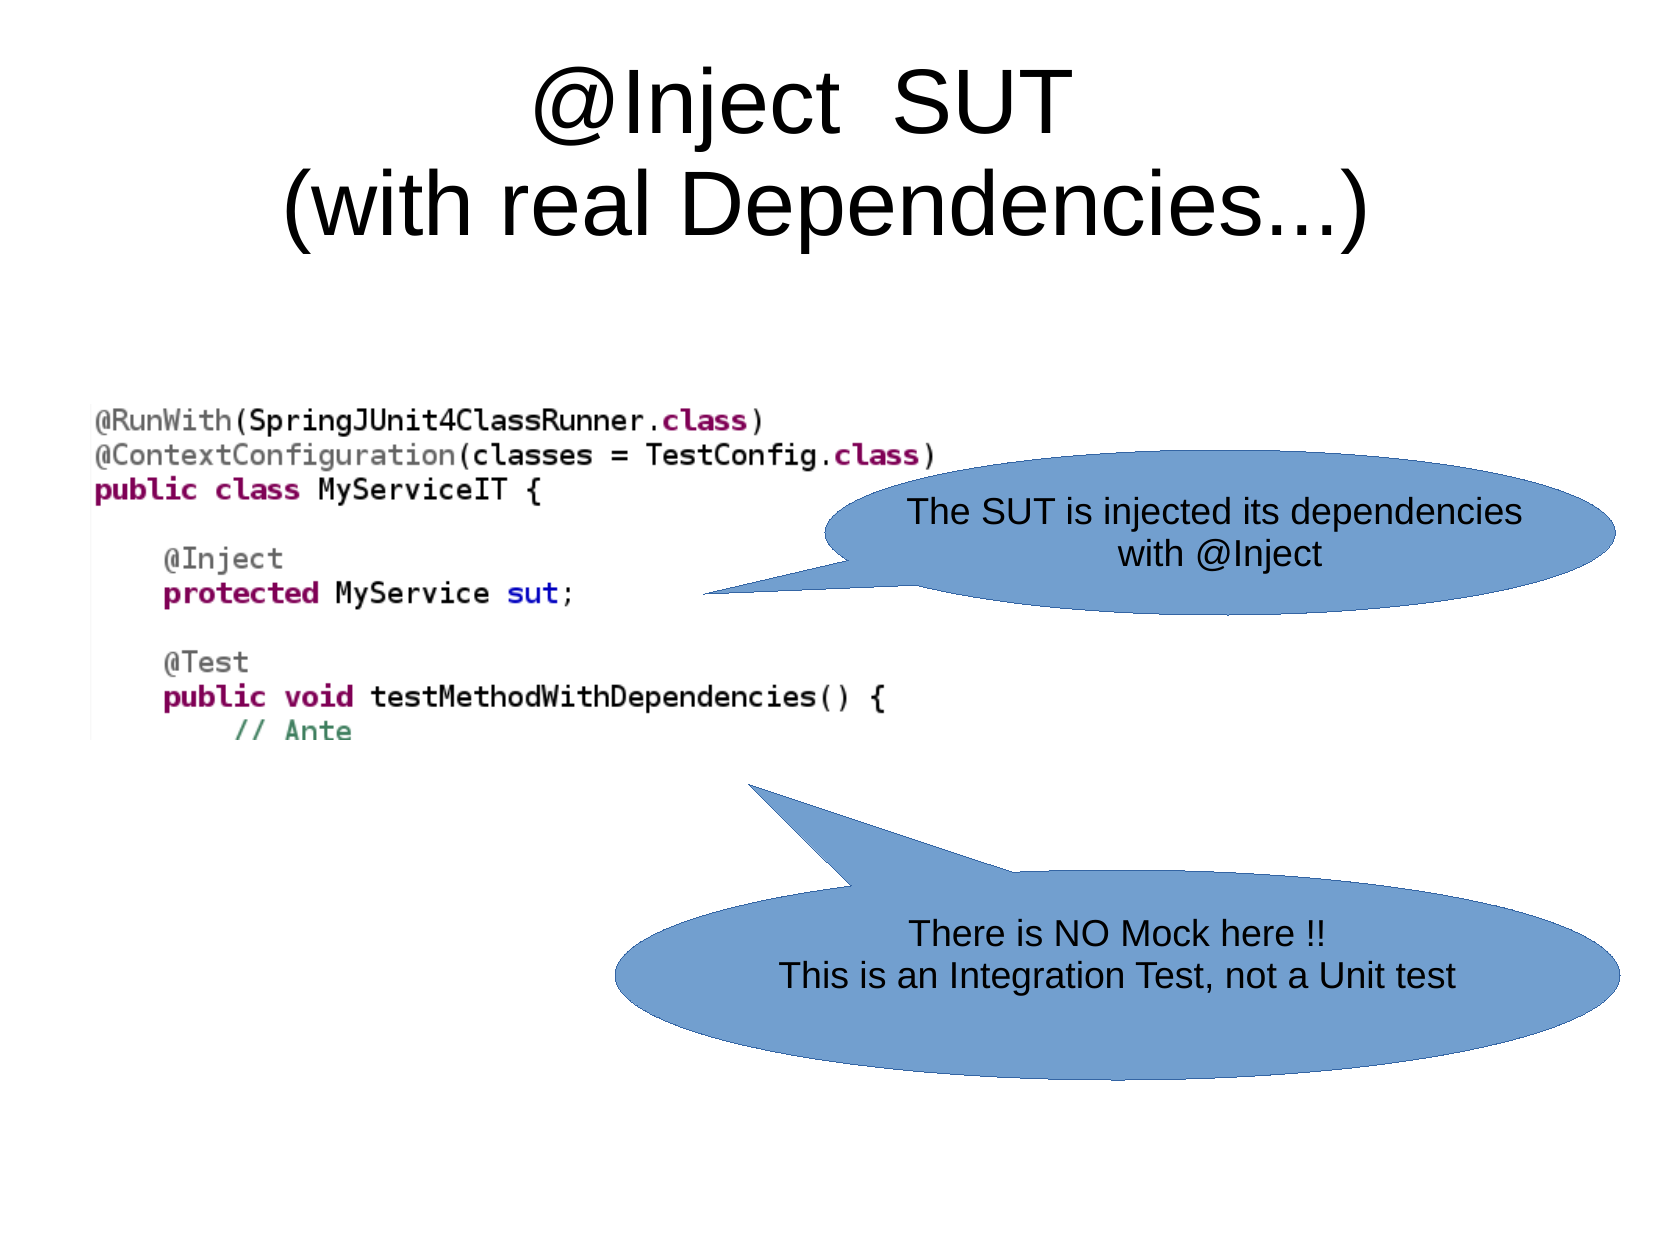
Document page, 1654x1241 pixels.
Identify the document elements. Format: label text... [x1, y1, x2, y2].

title @Inject SUT (with real Dependencies...) [82, 49, 1571, 257]
picture [90, 404, 942, 740]
text_box There is NO Mock here !! This is an Integration Test, not a Unit test [615, 784, 1621, 1081]
text_box The SUT is injected its dependencies with @Inject [703, 450, 1616, 616]
